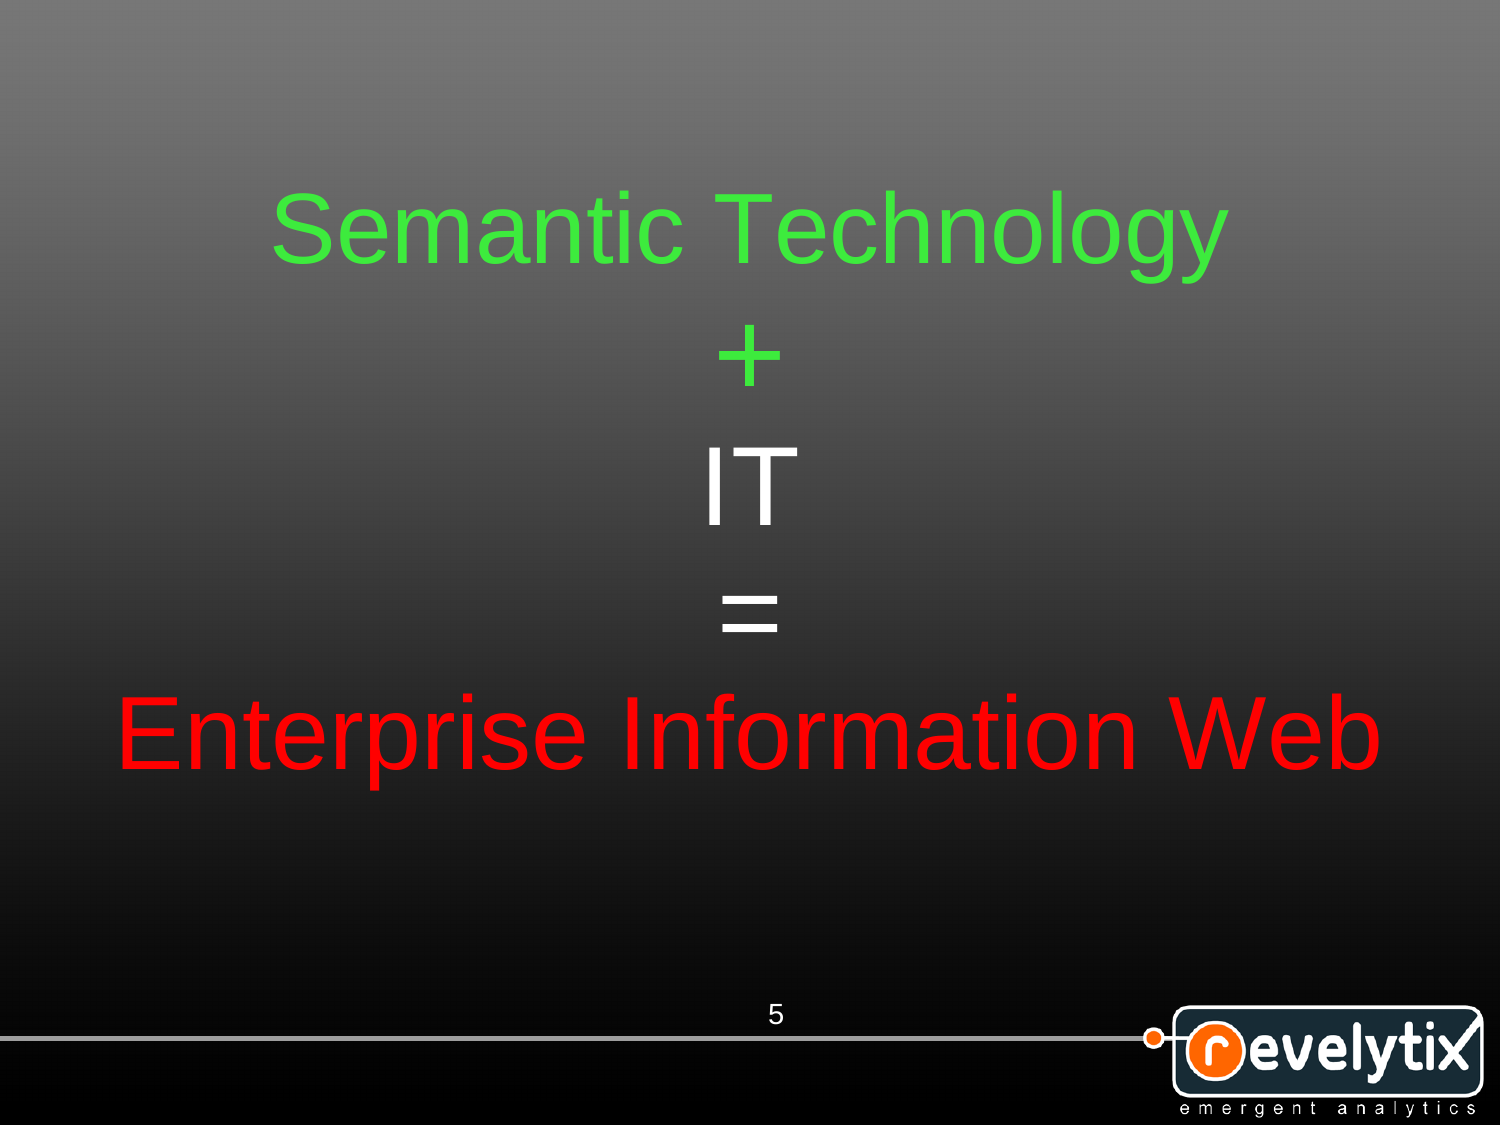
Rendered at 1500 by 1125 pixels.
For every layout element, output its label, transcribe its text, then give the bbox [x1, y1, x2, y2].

picture [0, 0, 1500, 1125]
subtitle Semantic Technology + IT = Enterprise Information Web [74, 44, 1425, 920]
